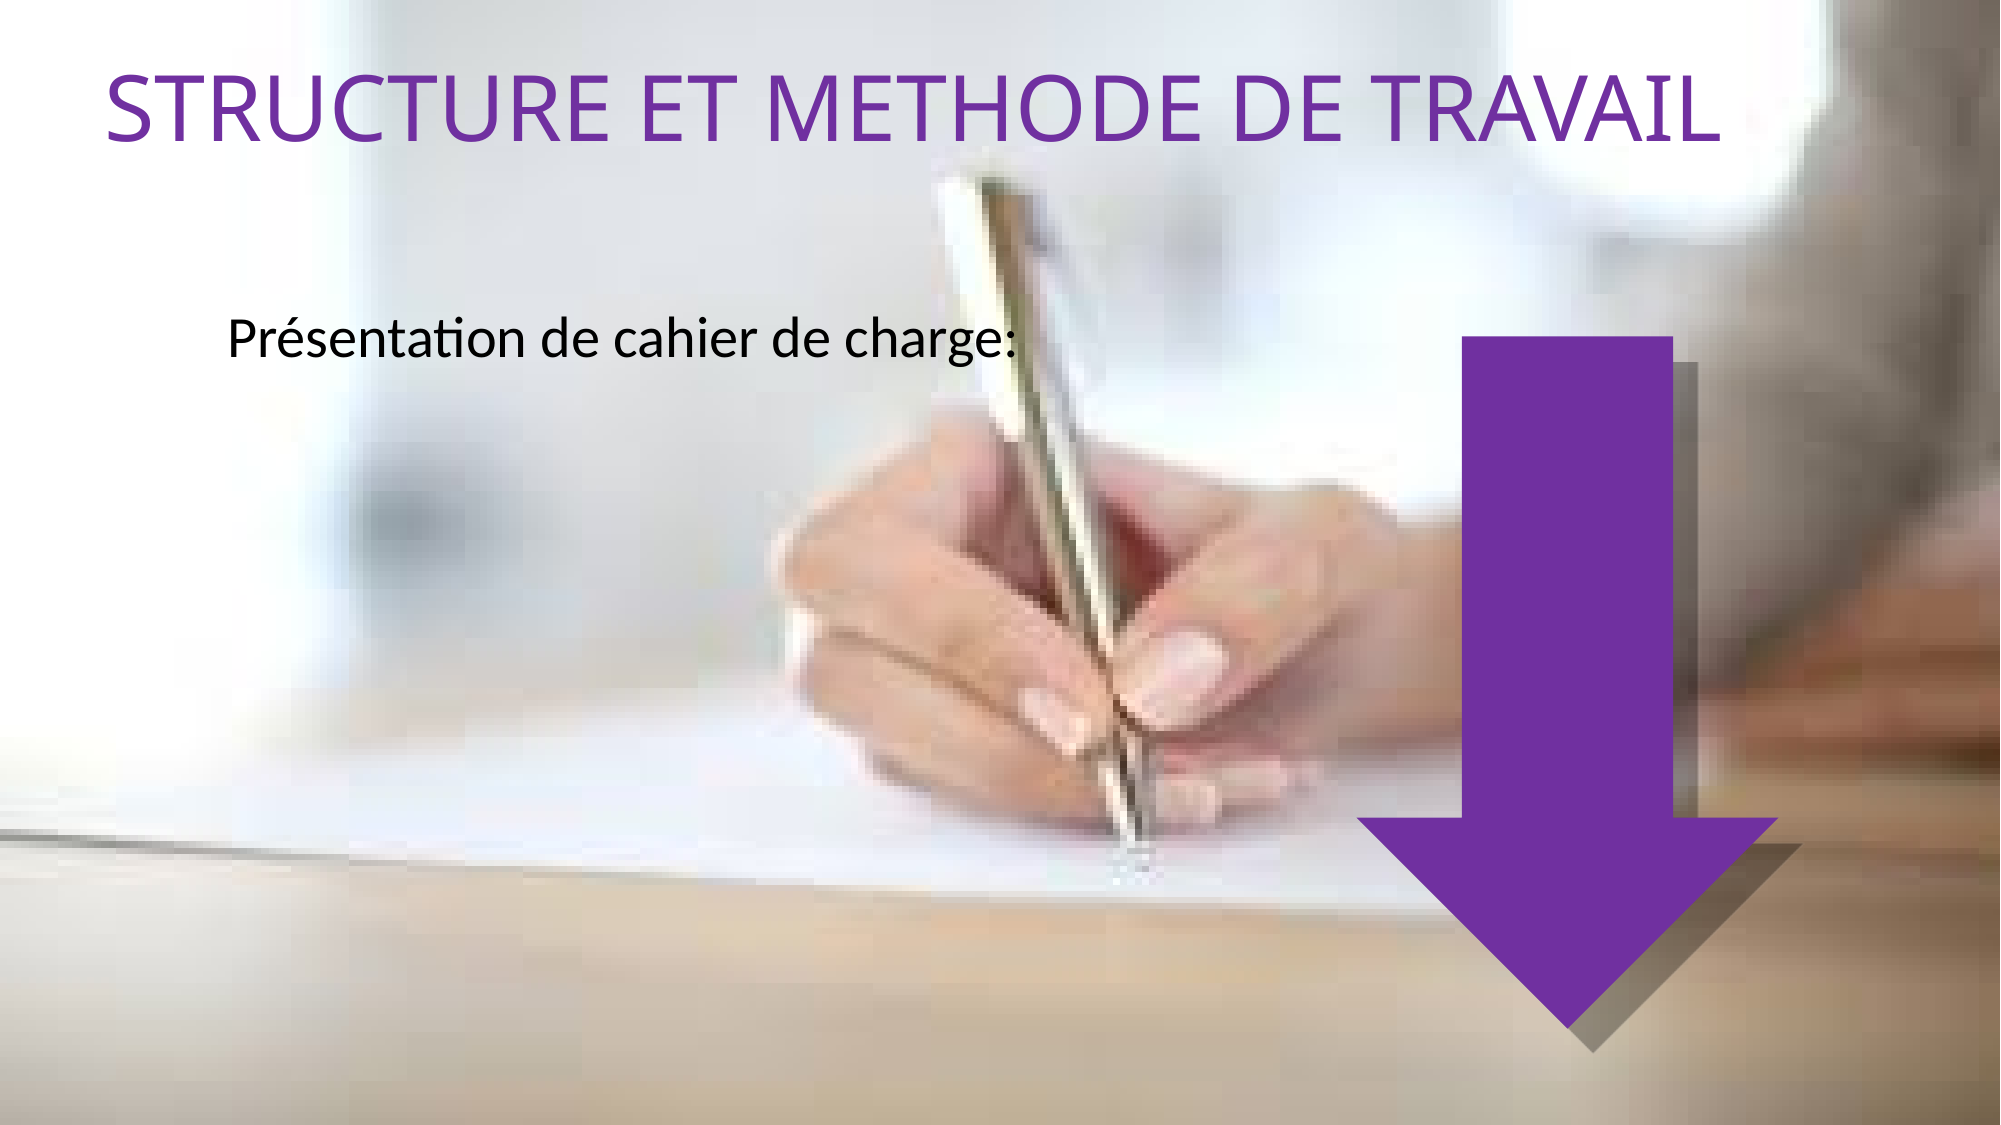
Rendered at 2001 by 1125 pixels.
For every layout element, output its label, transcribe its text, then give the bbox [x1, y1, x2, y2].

title STRUCTURE ET METHODE DE TRAVAIL [89, 49, 1911, 174]
text_box [1356, 336, 1779, 1029]
list Présentation de cahier de charge: [137, 299, 1863, 1014]
picture [0, 0, 2000, 1125]
